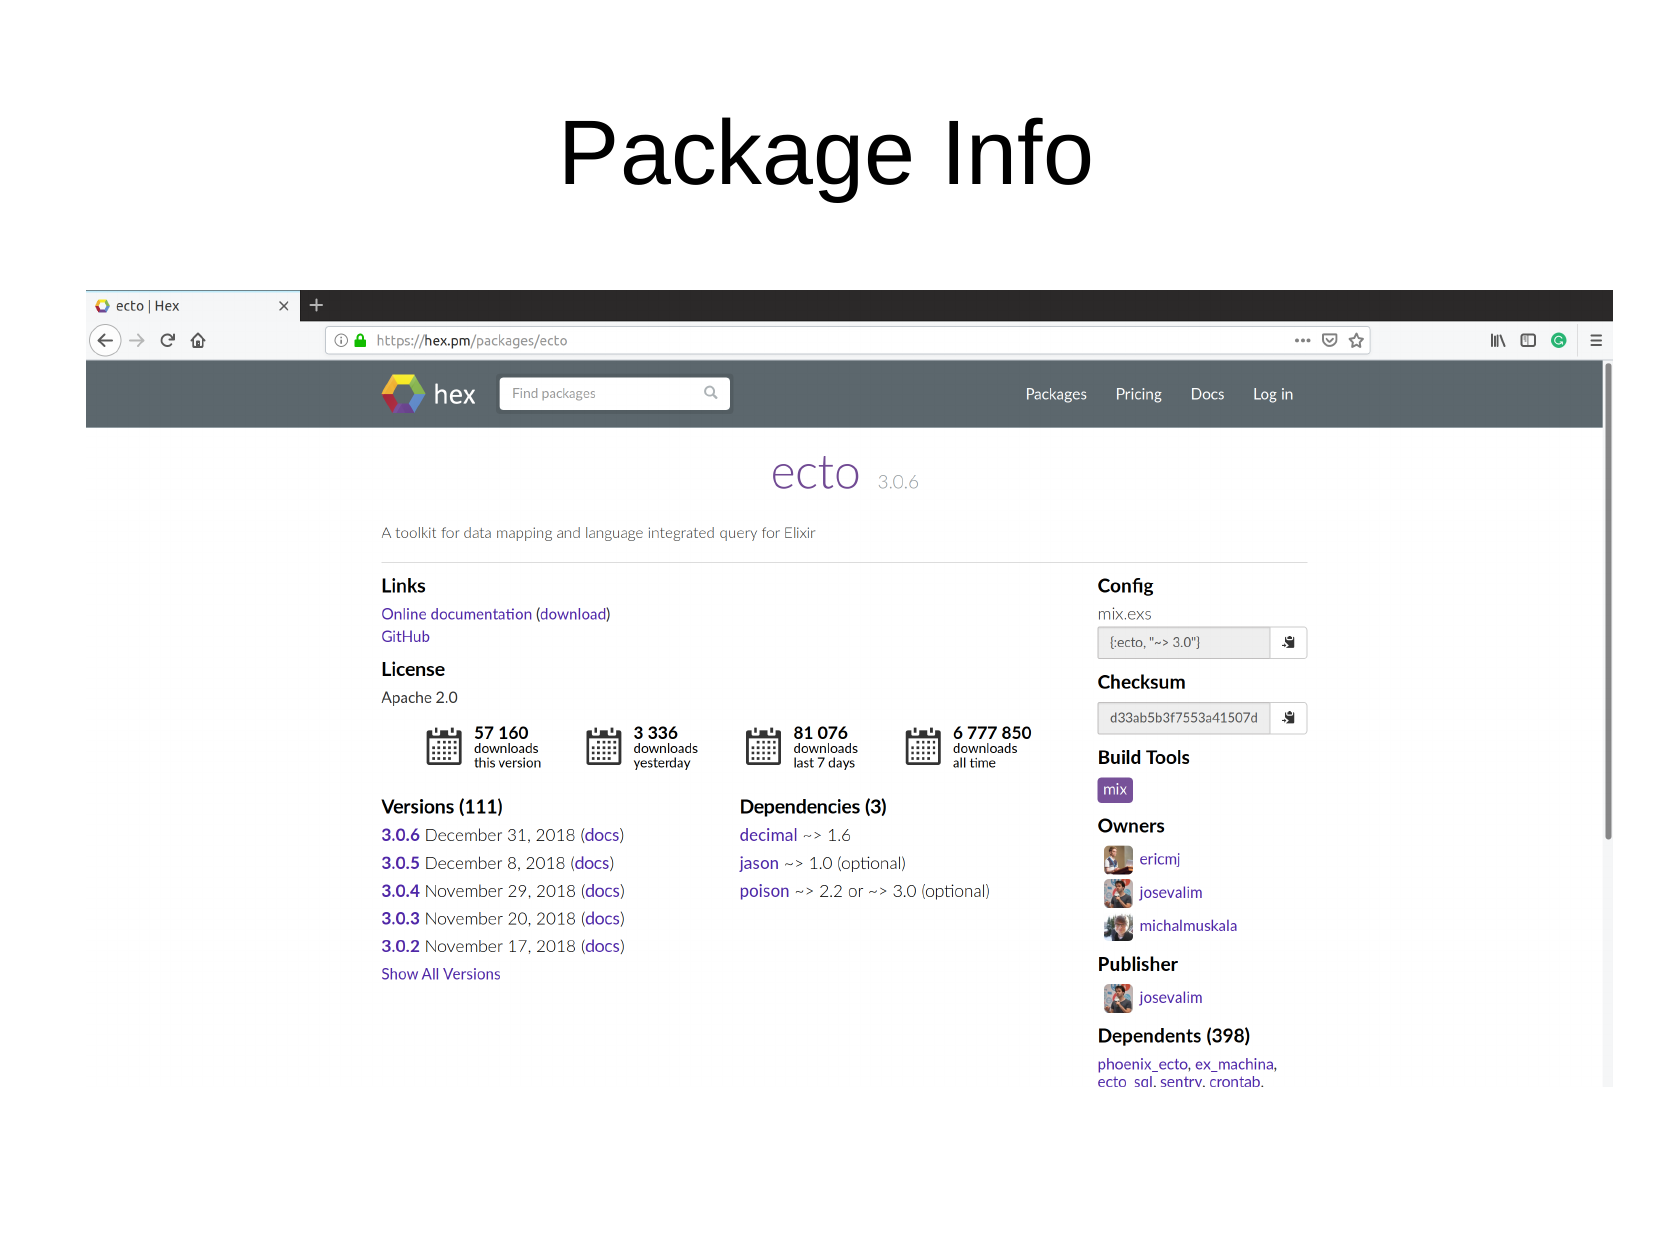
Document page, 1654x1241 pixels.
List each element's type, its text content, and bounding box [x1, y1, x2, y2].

picture [86, 290, 1613, 1087]
title Package Info [82, 49, 1571, 257]
